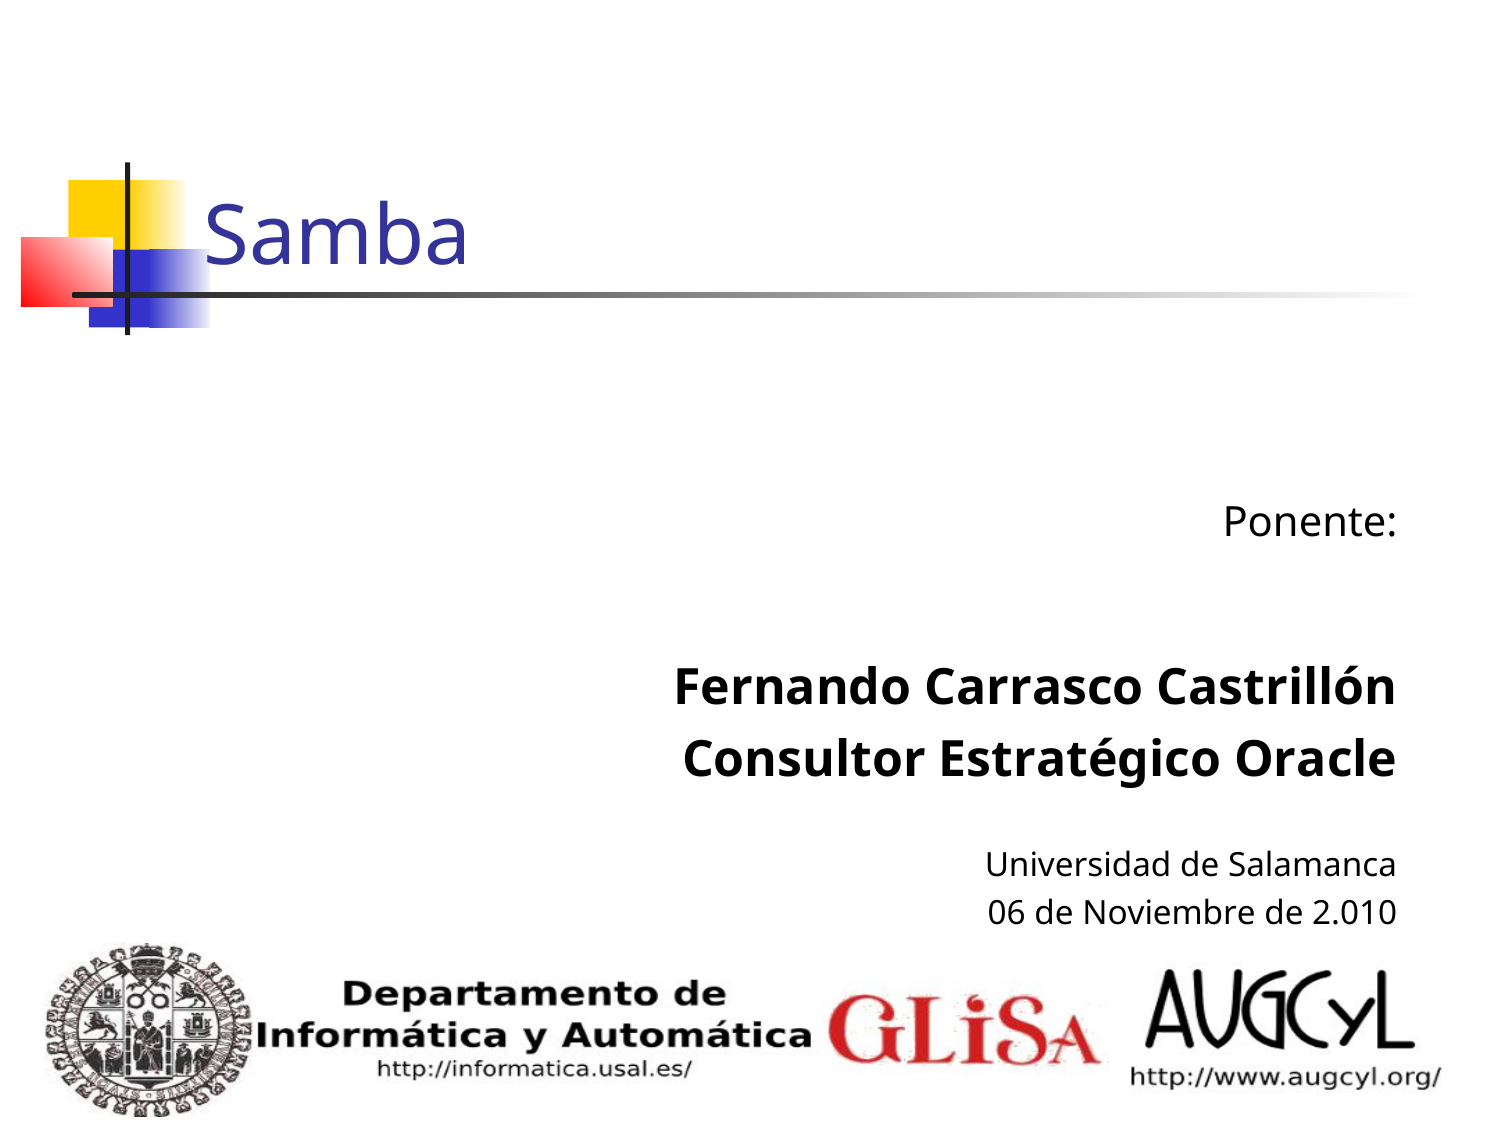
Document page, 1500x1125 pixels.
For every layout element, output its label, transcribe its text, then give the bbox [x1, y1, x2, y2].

picture [43, 942, 1465, 1117]
text_box Ponente: Fernando Carrasco Castrillón Consultor Estratégico Oracle Universidad de Salamanca 06 de Noviembre de 2.010 [362, 487, 1413, 942]
title Samba [188, 101, 1468, 289]
